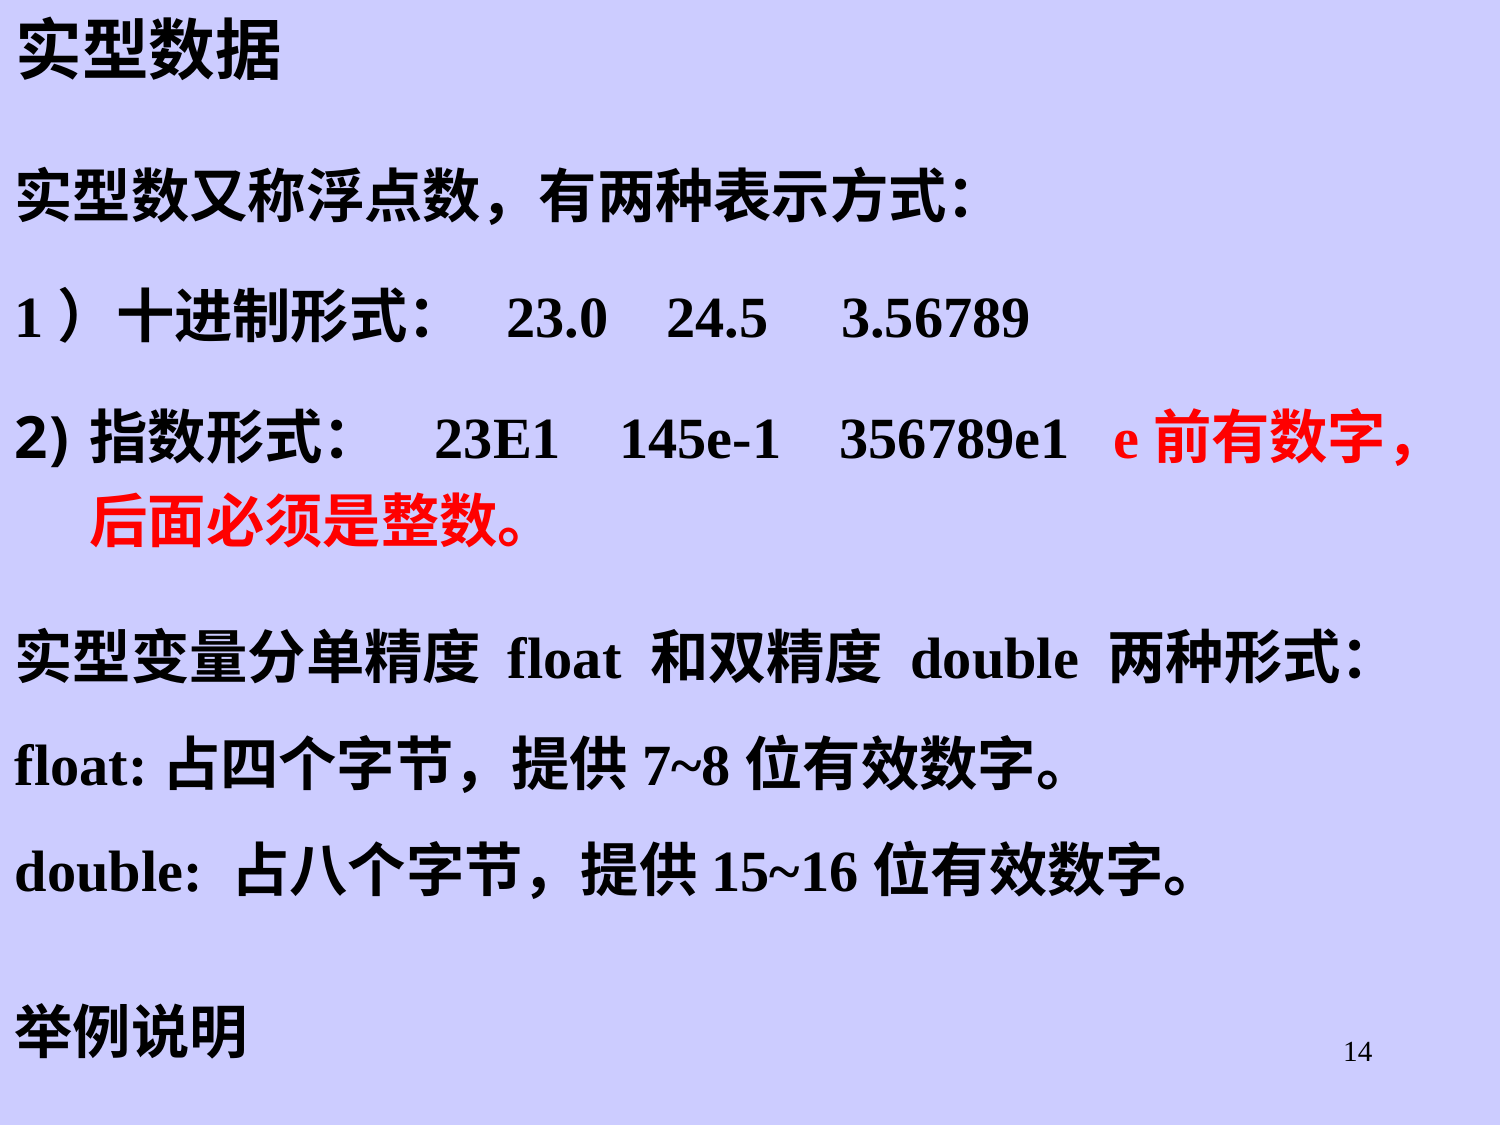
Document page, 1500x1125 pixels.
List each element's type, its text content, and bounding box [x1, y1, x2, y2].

text_box 实型数据 [0, 0, 298, 96]
text_box 举例说明 [0, 987, 651, 1073]
text_box 实型数又称浮点数，有两种表示方式： 1）十进制形式： 23.0 24.5 3.56789 指数形式： 23E1 145e-1 356789e1 e前有数字，后面必须是整数。 [0, 137, 1500, 562]
text_box <编号> [1074, 1025, 1388, 1101]
text_box 实型变量分单精度 float 和双精度 double 两种形式： float:占四个字节，提供7~8位有效数字。 double: 占八个字节，提供15~16位有效数字。 [0, 612, 1500, 911]
